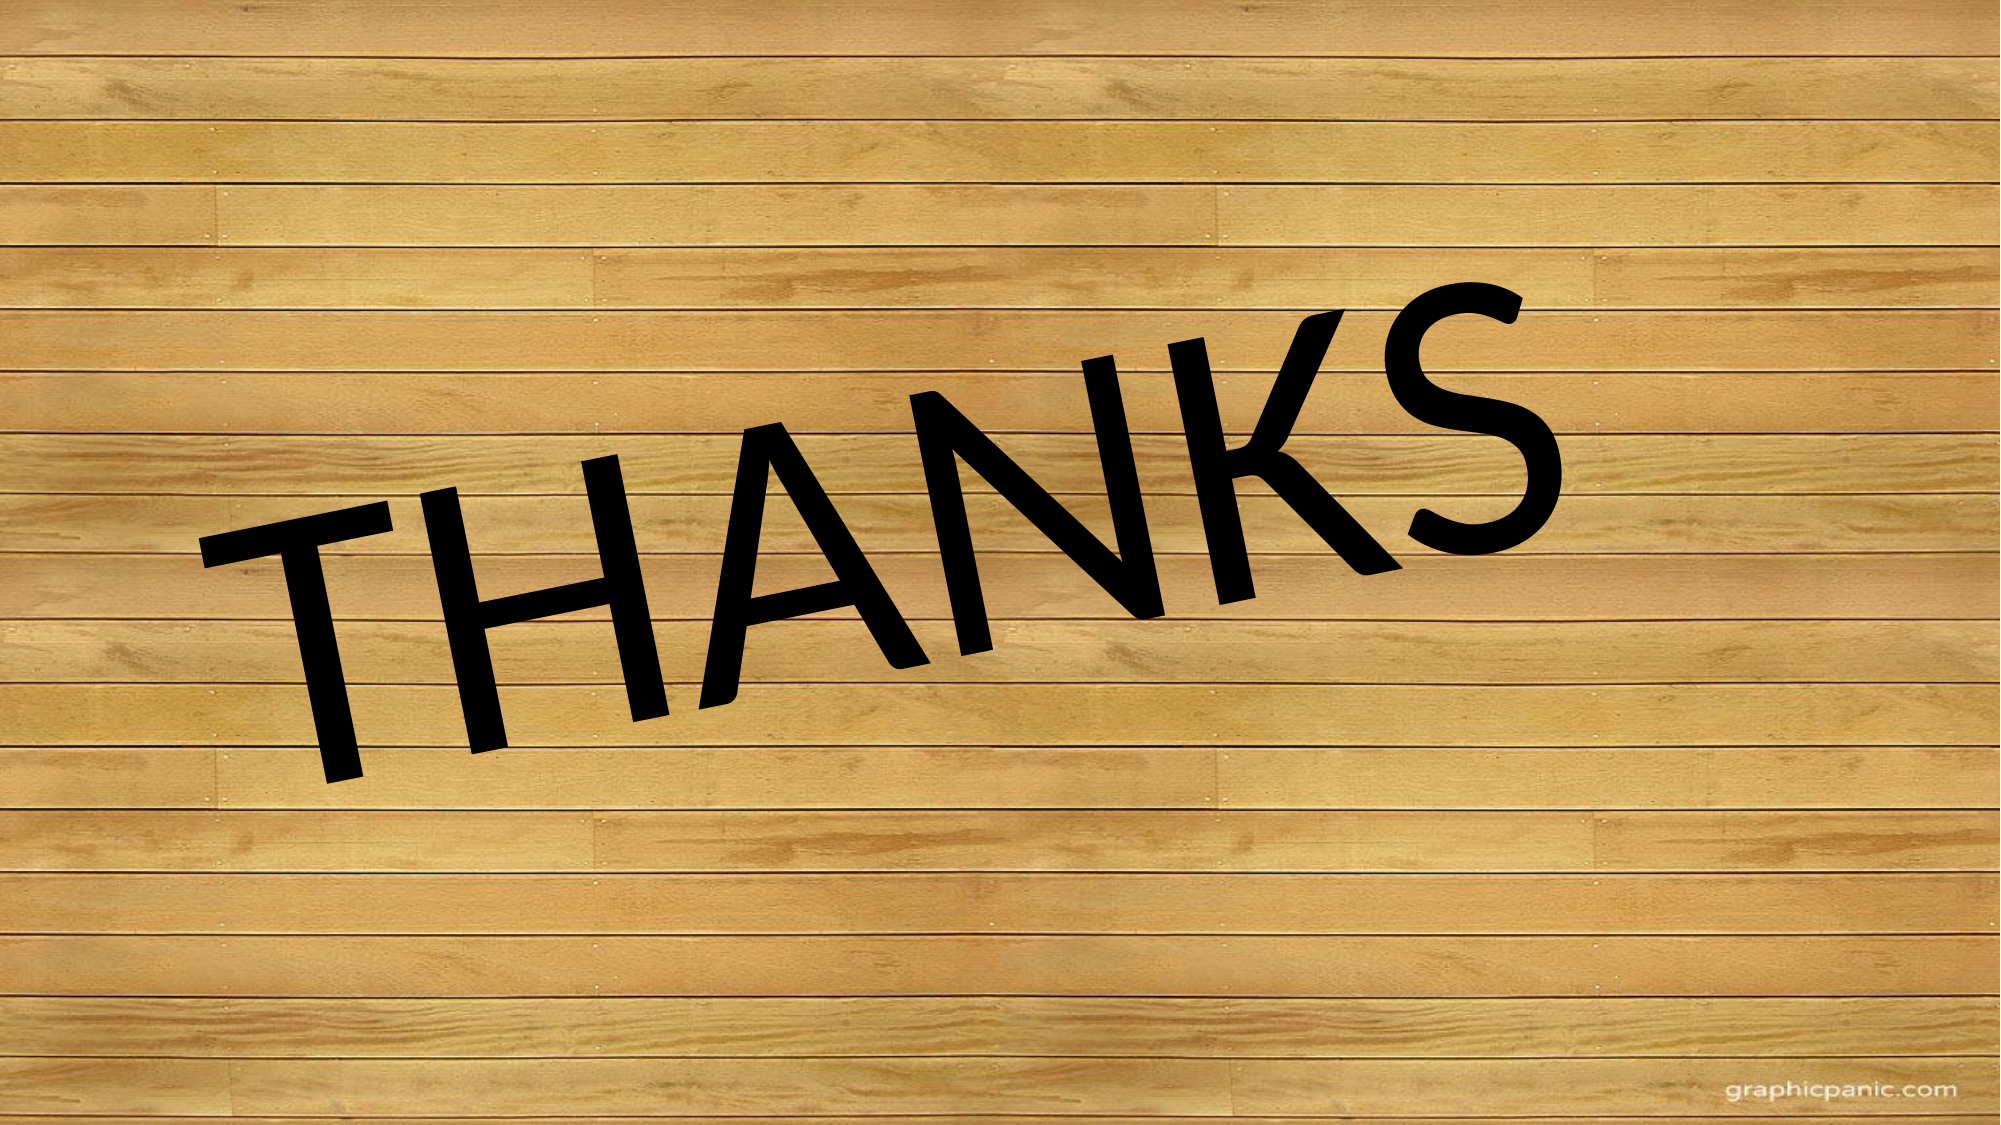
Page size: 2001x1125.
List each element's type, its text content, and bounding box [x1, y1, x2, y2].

picture [0, 0, 2000, 1125]
text_box THANKS [148, 56, 1904, 897]
